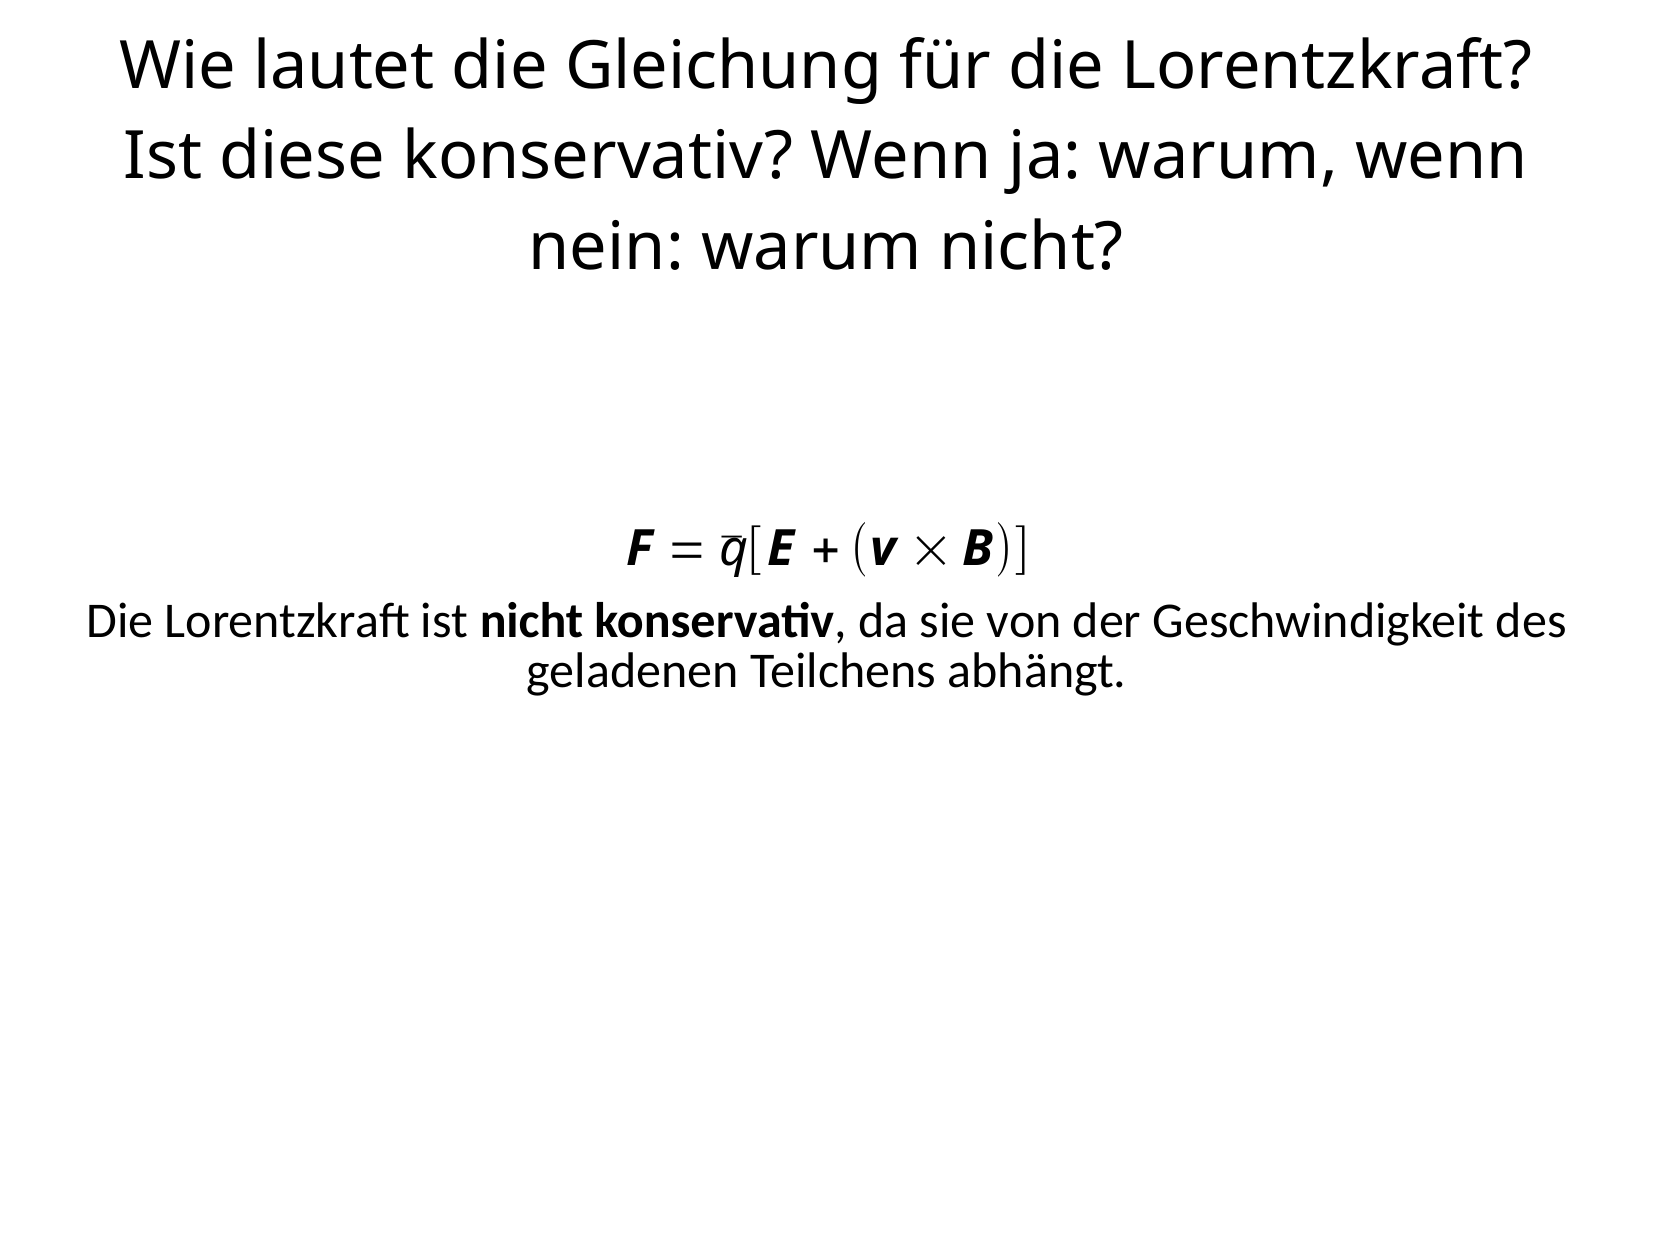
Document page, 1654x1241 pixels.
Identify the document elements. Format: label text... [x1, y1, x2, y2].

subtitle Die Lorentzkraft ist nicht konservativ, da sie von der Geschwindigkeit des geladenen Teilchens abhängt. [82, 290, 1571, 1010]
chart [619, 518, 1035, 580]
title Wie lautet die Gleichung für die Lorentzkraft? Ist diese konservativ? Wenn ja: warum, wenn nein: warum nicht? [82, 19, 1571, 287]
